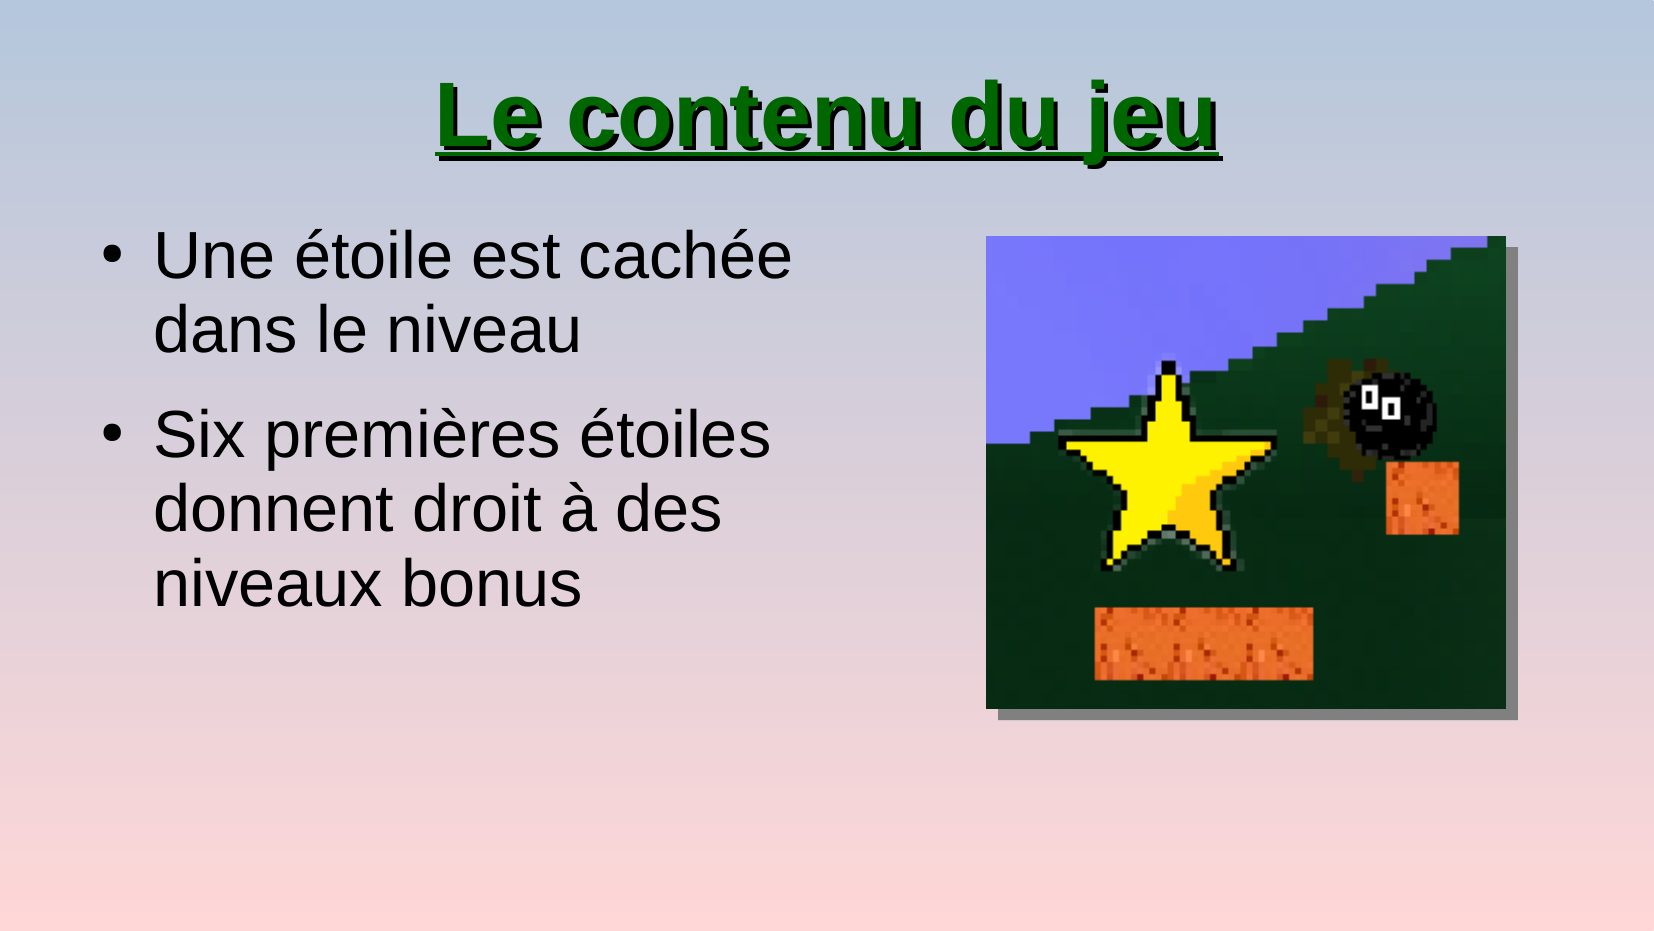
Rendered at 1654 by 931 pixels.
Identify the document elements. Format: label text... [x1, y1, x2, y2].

title Le contenu du jeu [82, 37, 1571, 193]
list Une étoile est cachée dans le niveau Six premières étoiles donnent droit à des niveaux bonus [82, 217, 809, 758]
picture [986, 236, 1506, 709]
